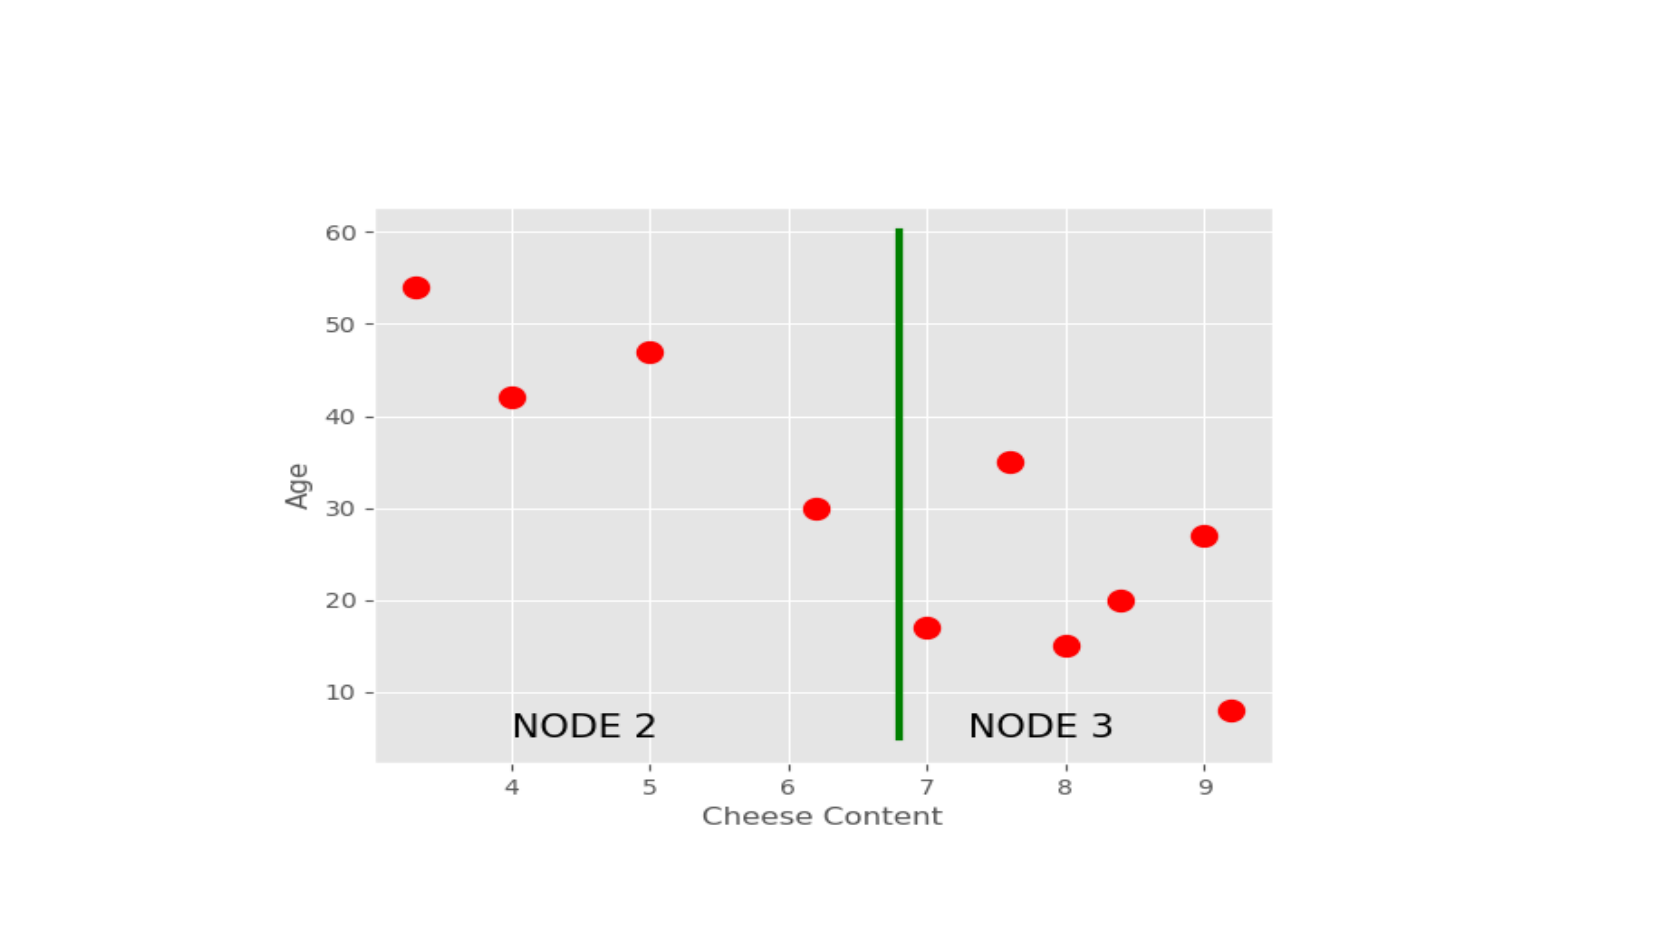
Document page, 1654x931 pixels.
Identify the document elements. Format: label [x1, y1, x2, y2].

picture [271, 188, 1300, 834]
